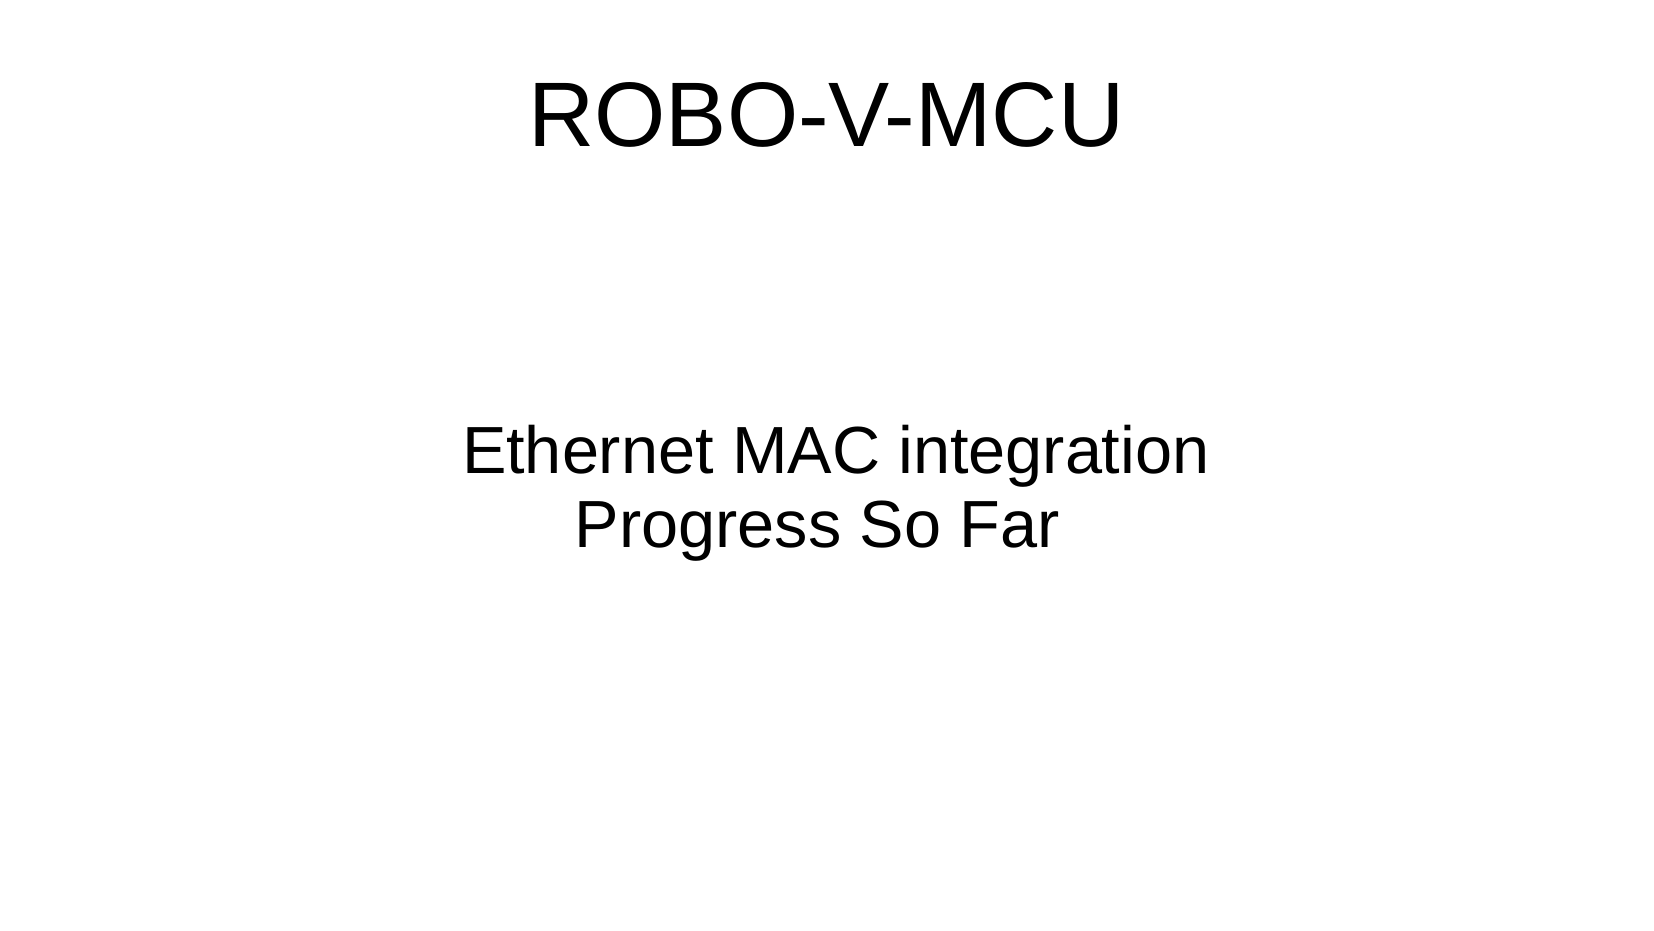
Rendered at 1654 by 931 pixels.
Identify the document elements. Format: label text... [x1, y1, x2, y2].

title ROBO-V-MCU [82, 37, 1571, 193]
subtitle Ethernet MAC integration Progress So Far [82, 217, 1571, 758]
